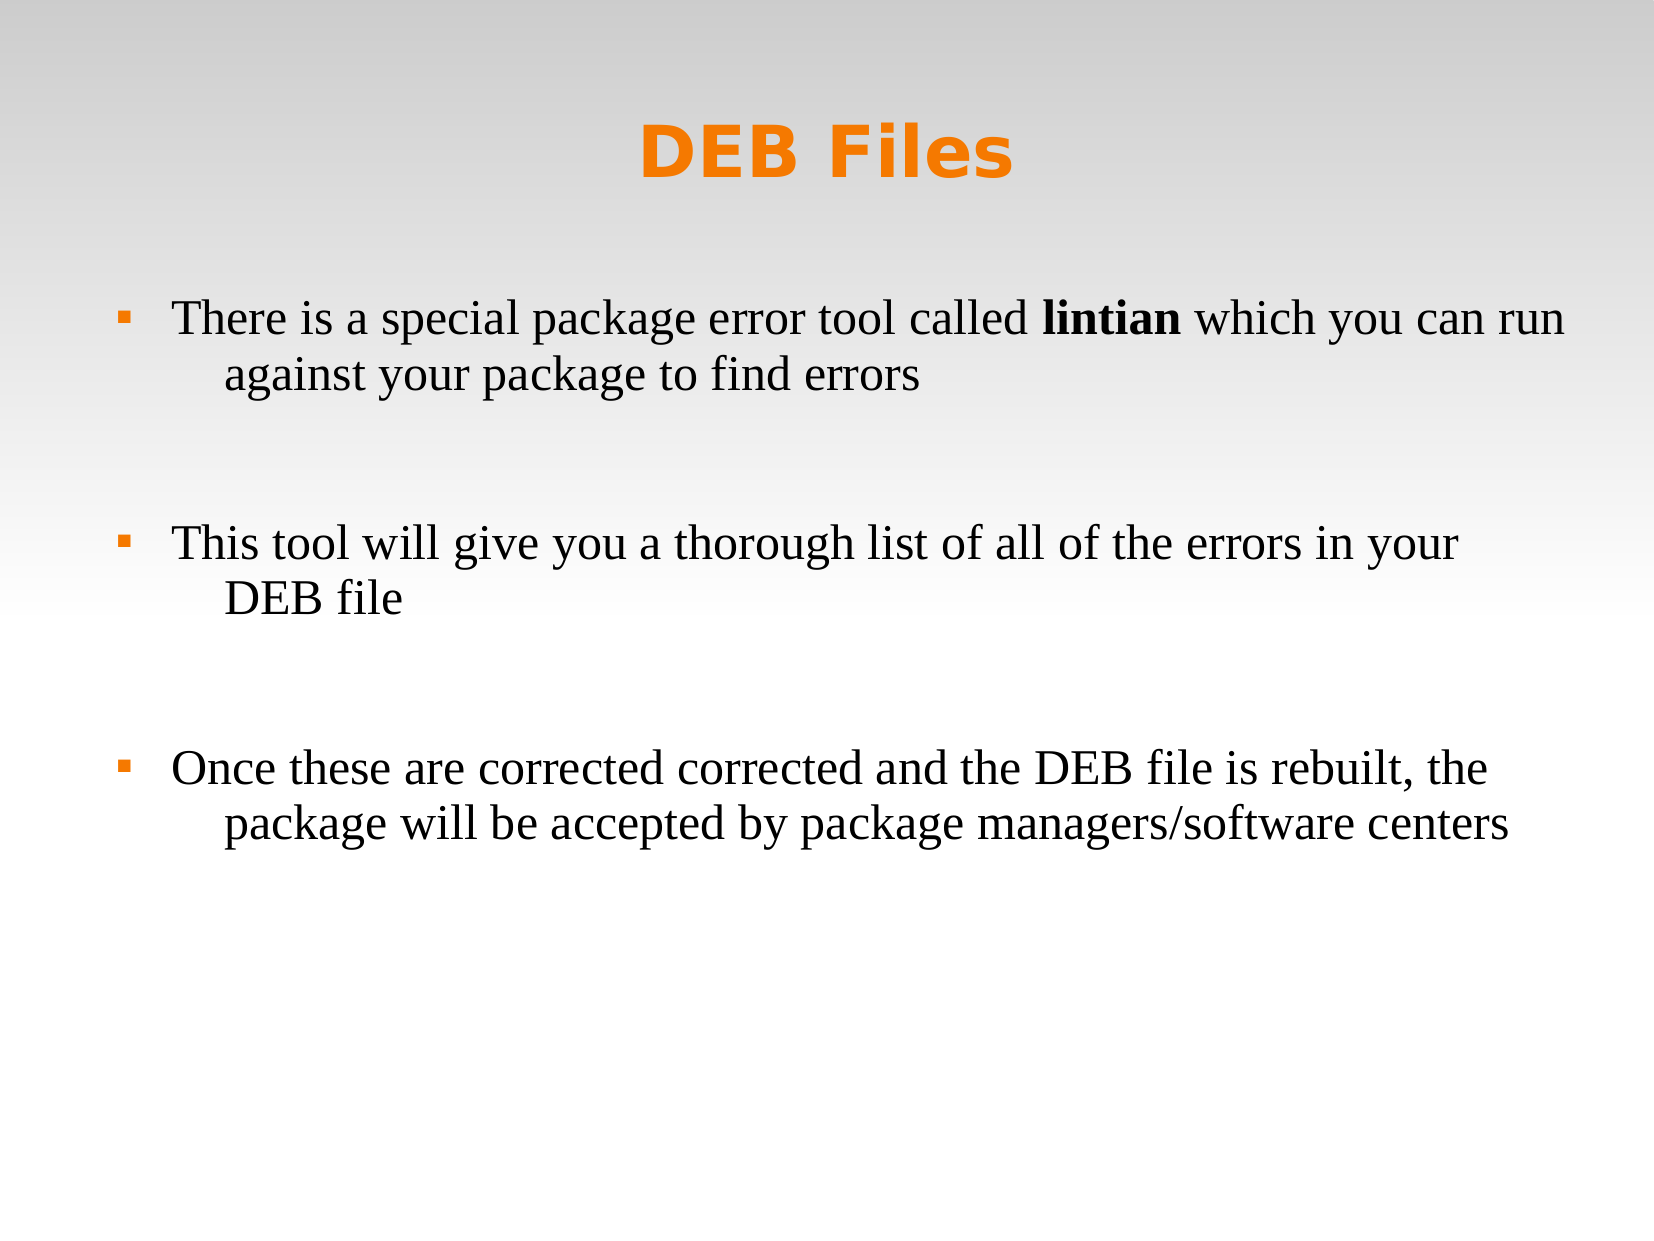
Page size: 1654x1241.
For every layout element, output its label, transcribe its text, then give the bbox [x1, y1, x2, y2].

list There is a special package error tool called lintian which you can run against your package to find errors This tool will give you a thorough list of all of the errors in your DEB file Once these are corrected corrected and the DEB file is rebuilt, the package will be accepted by package managers/software centers [82, 290, 1571, 1109]
title DEB Files [82, 49, 1571, 257]
